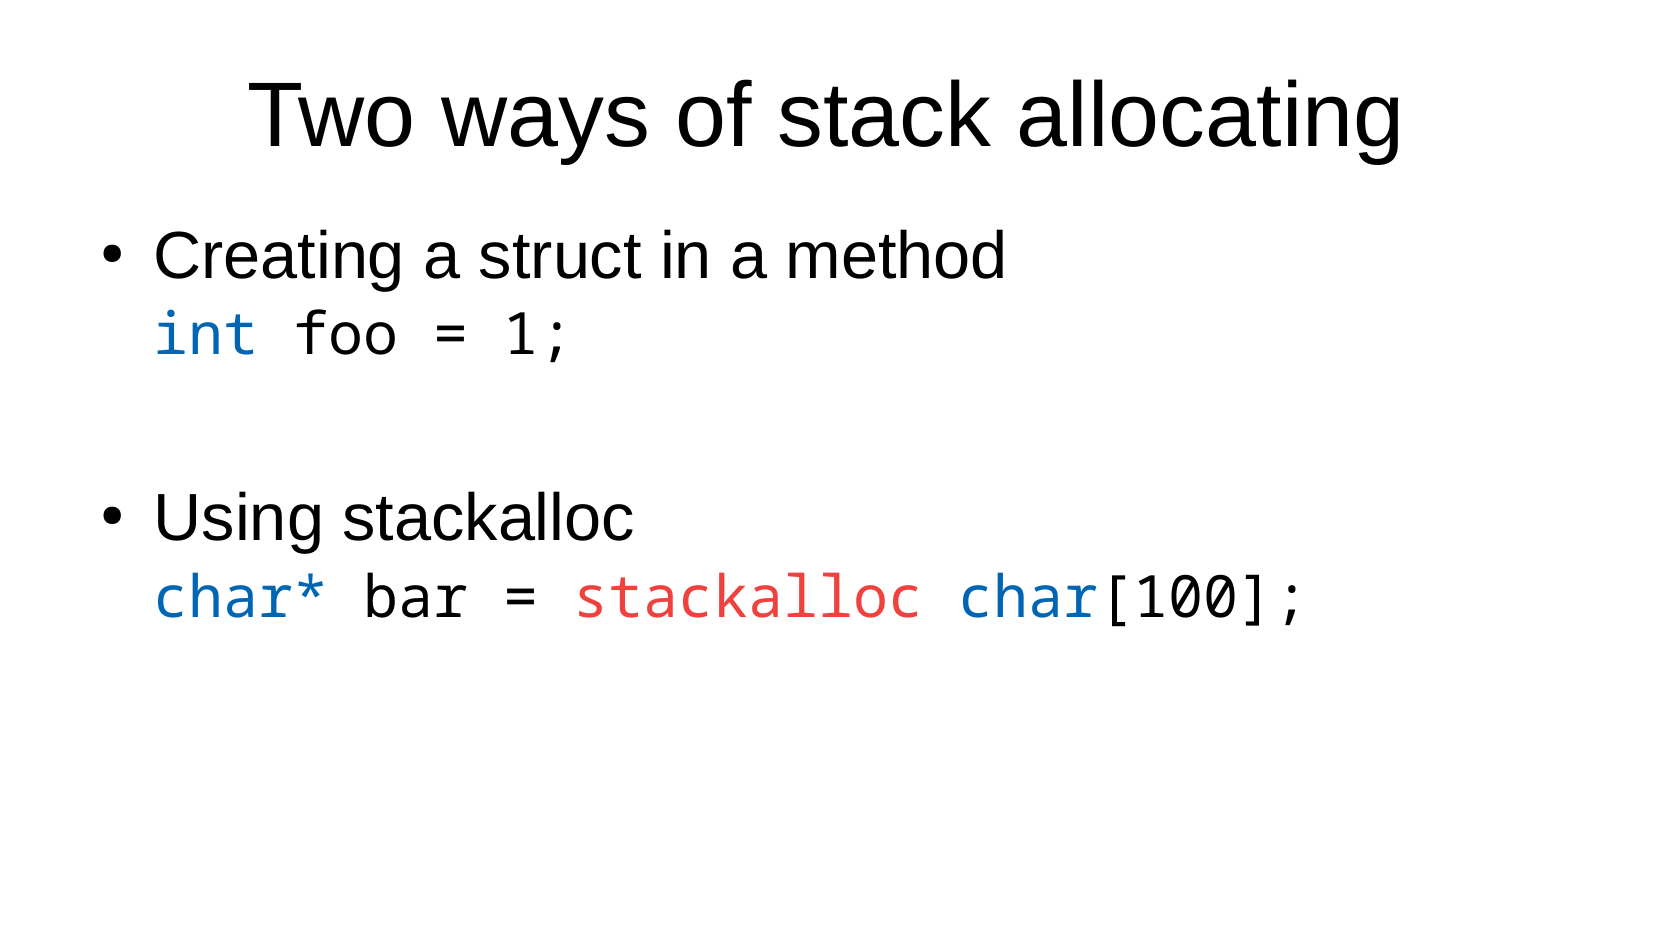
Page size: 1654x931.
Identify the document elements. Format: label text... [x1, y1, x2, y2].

list Creating a struct in a method int foo = 1; Using stackalloc char* bar = stackalloc char[100]; [82, 217, 1571, 758]
title Two ways of stack allocating [82, 37, 1571, 193]
